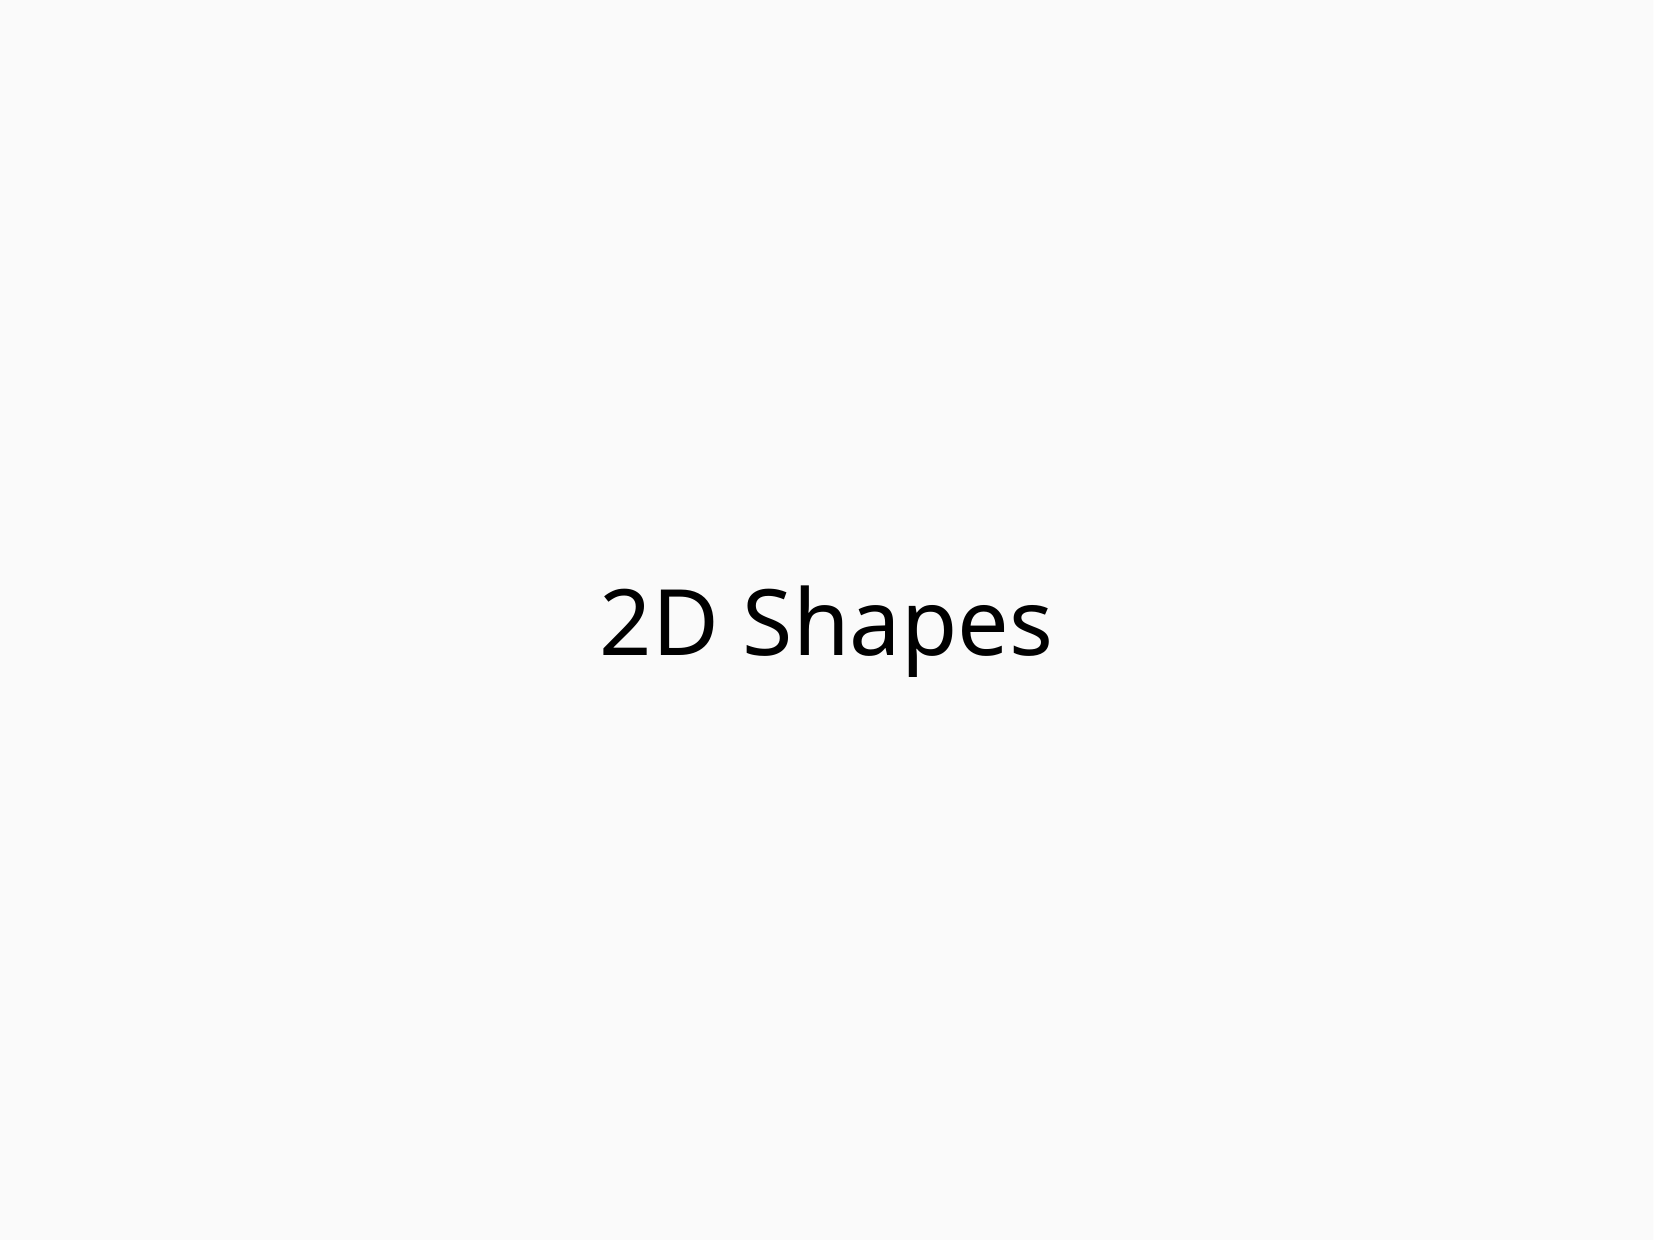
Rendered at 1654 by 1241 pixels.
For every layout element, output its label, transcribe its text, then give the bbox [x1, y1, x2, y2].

subtitle 2D Shapes [82, 140, 1571, 1101]
